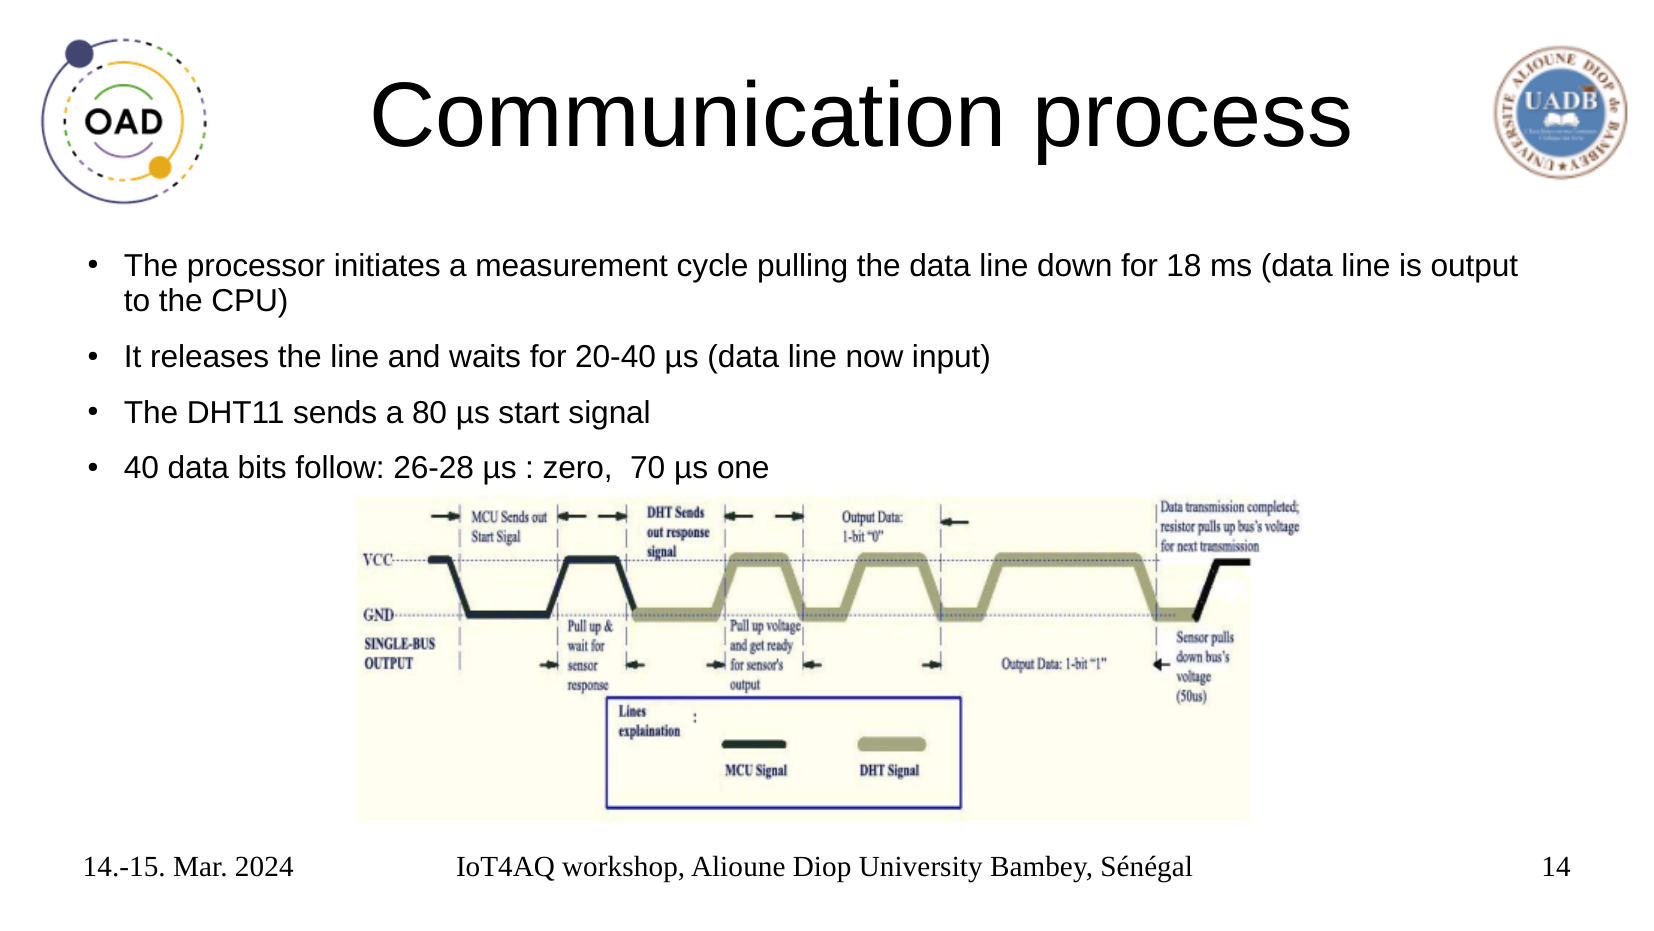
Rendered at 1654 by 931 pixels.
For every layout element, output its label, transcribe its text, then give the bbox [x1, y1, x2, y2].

list The processor initiates a measurement cycle pulling the data line down for 18 ms (data line is output to the CPU) It releases the line and waits for 20-40 µs (data line now input) The DHT11 sends a 80 µs start signal 40 data bits follow: 26-28 µs : zero, 70 µs one [75, 248, 1538, 488]
picture [0, 24, 242, 225]
title Communication process [278, 37, 1446, 193]
picture [1482, 37, 1641, 188]
picture [349, 488, 1313, 826]
